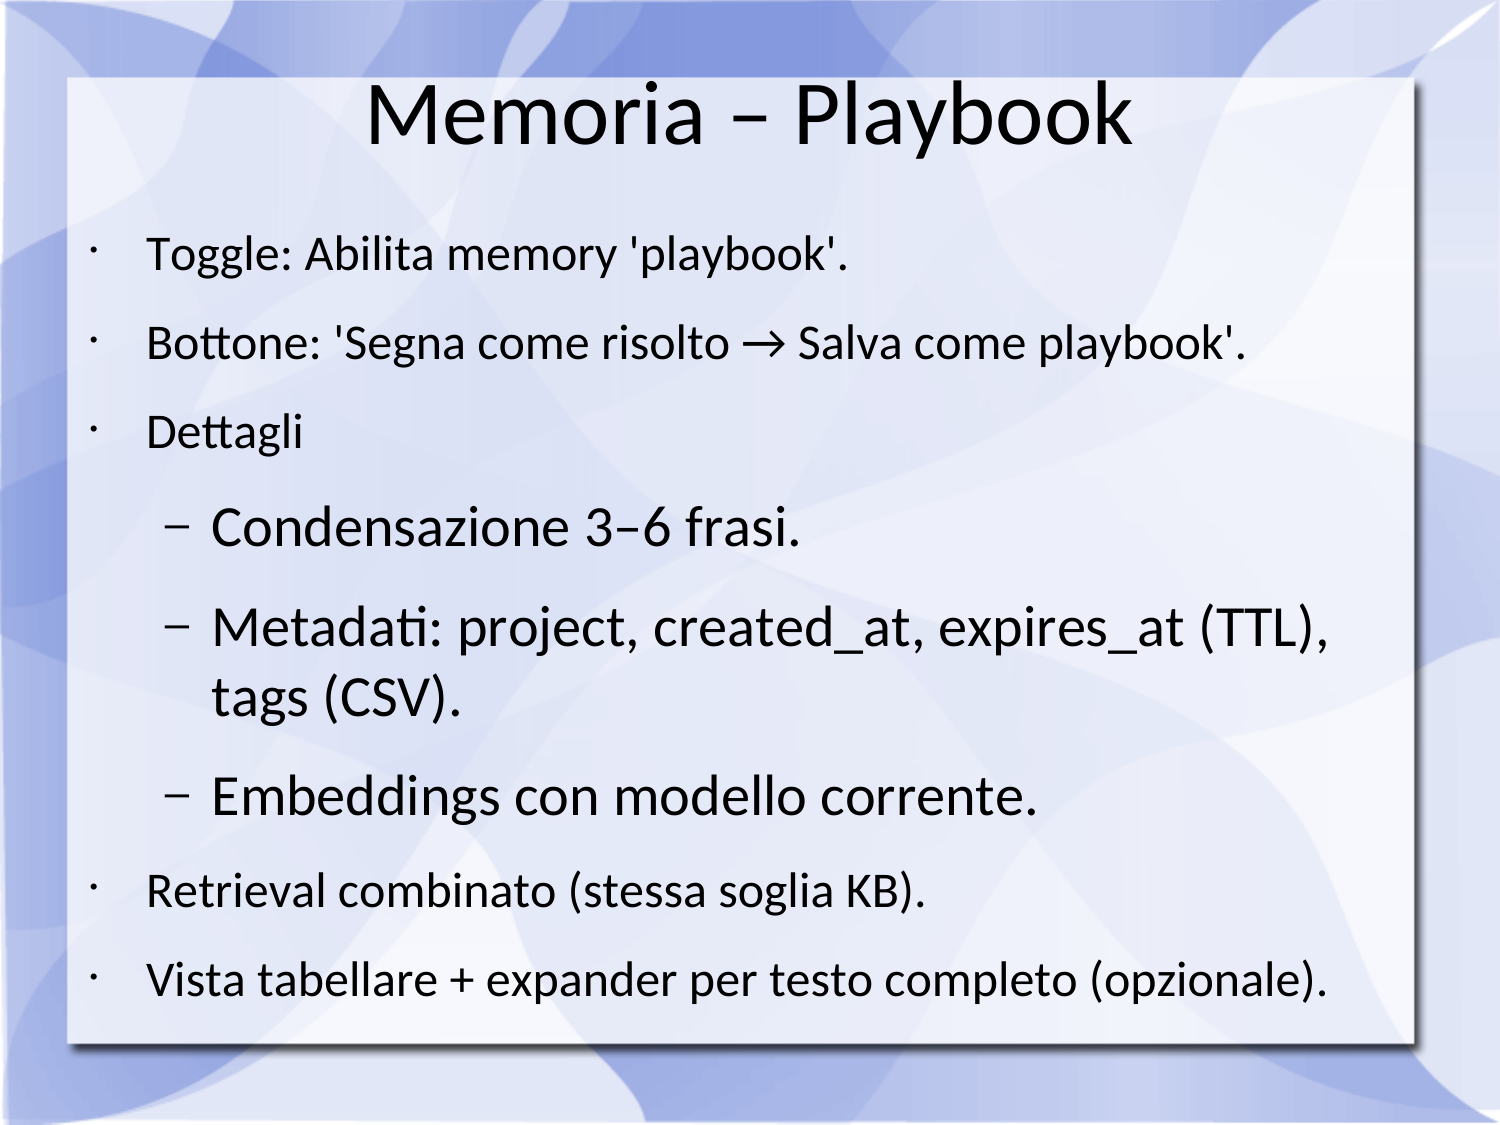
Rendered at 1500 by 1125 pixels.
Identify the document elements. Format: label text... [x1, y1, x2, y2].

list Toggle: Abilita memory 'playbook'. Bottone: 'Segna come risolto → Salva come playbook'. Dettagli Condensazione 3–6 frasi. Metadati: project, created_at, expires_at (TTL), tags (CSV). Embeddings con modello corrente. Retrieval combinato (stessa soglia KB). Vista tabellare + expander per testo completo (opzionale). [75, 212, 1425, 955]
title Memoria – Playbook [75, 45, 1425, 212]
picture [0, 0, 1500, 1125]
